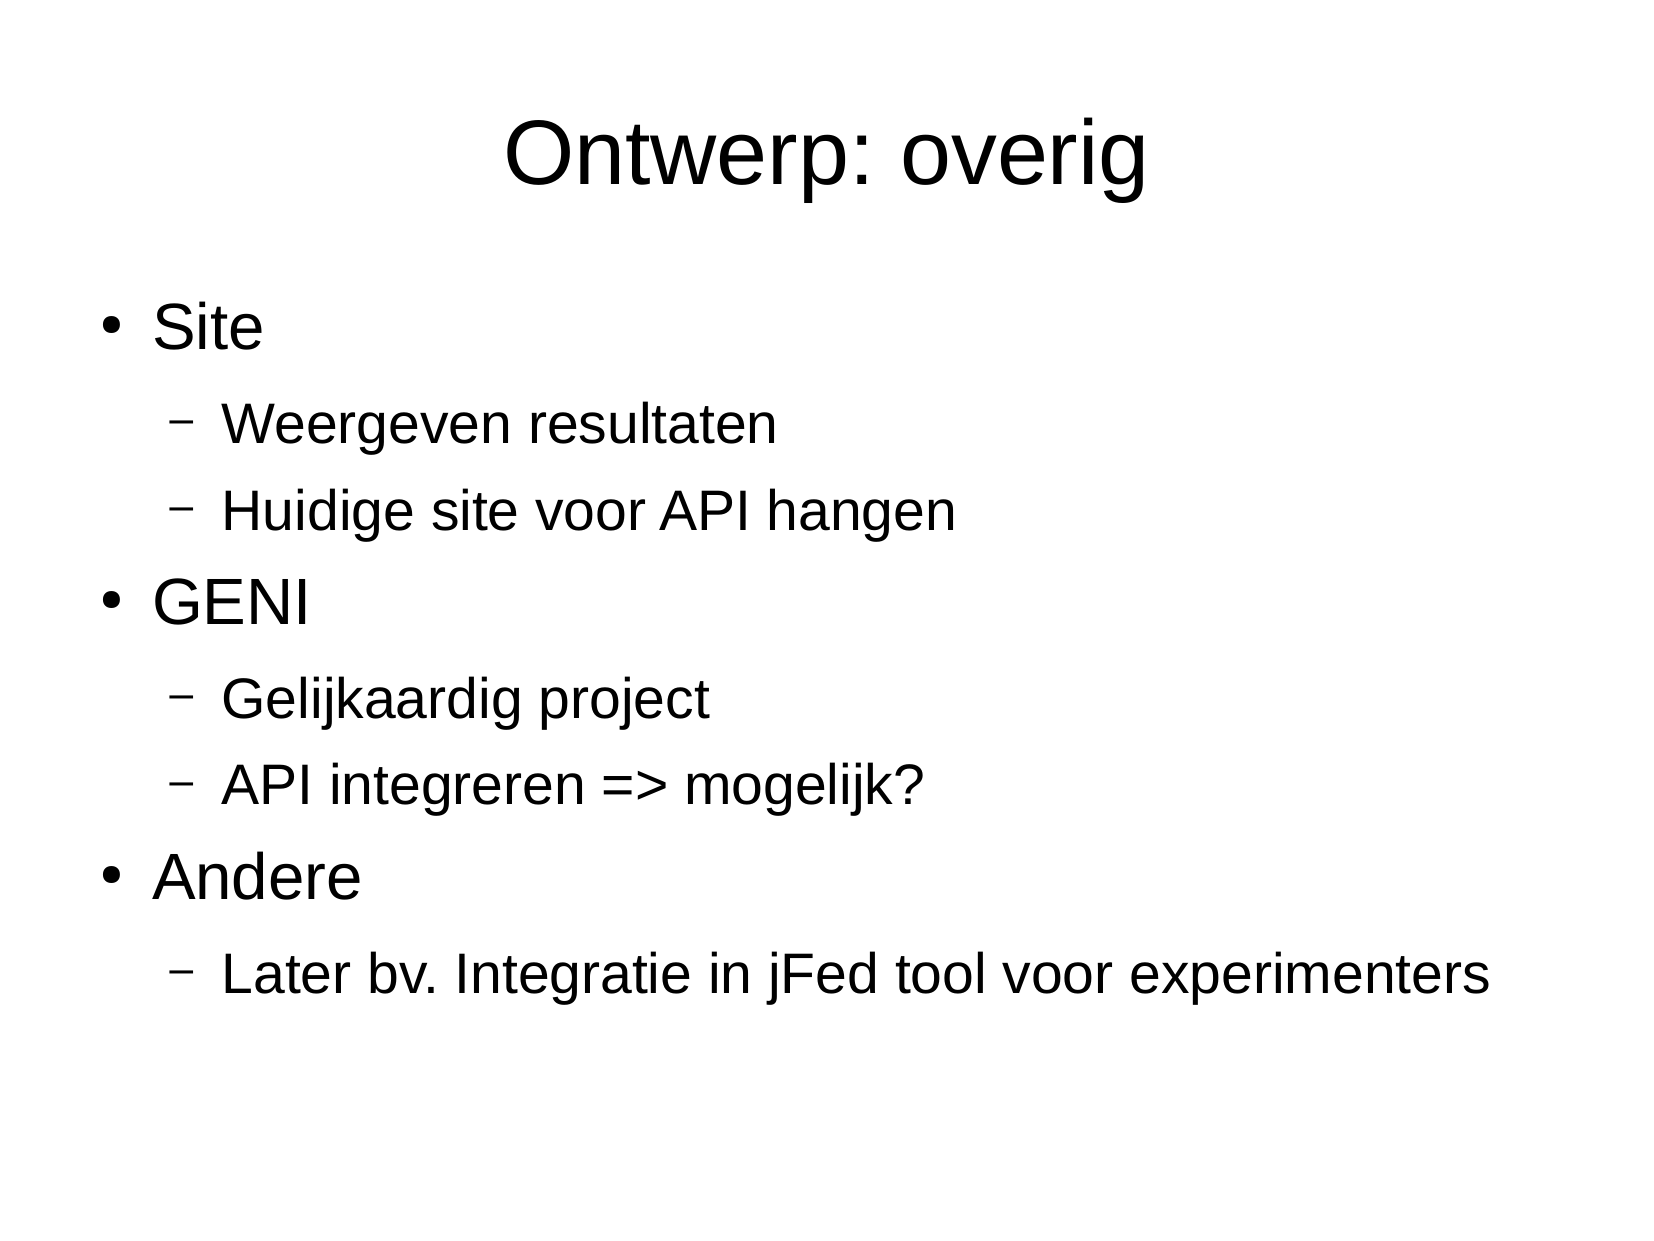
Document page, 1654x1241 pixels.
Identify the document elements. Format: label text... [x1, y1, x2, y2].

title Ontwerp: overig [82, 49, 1571, 257]
list Site Weergeven resultaten Huidige site voor API hangen GENI Gelijkaardig project API integreren => mogelijk? Andere Later bv. Integratie in jFed tool voor experimenters [82, 290, 1571, 1010]
